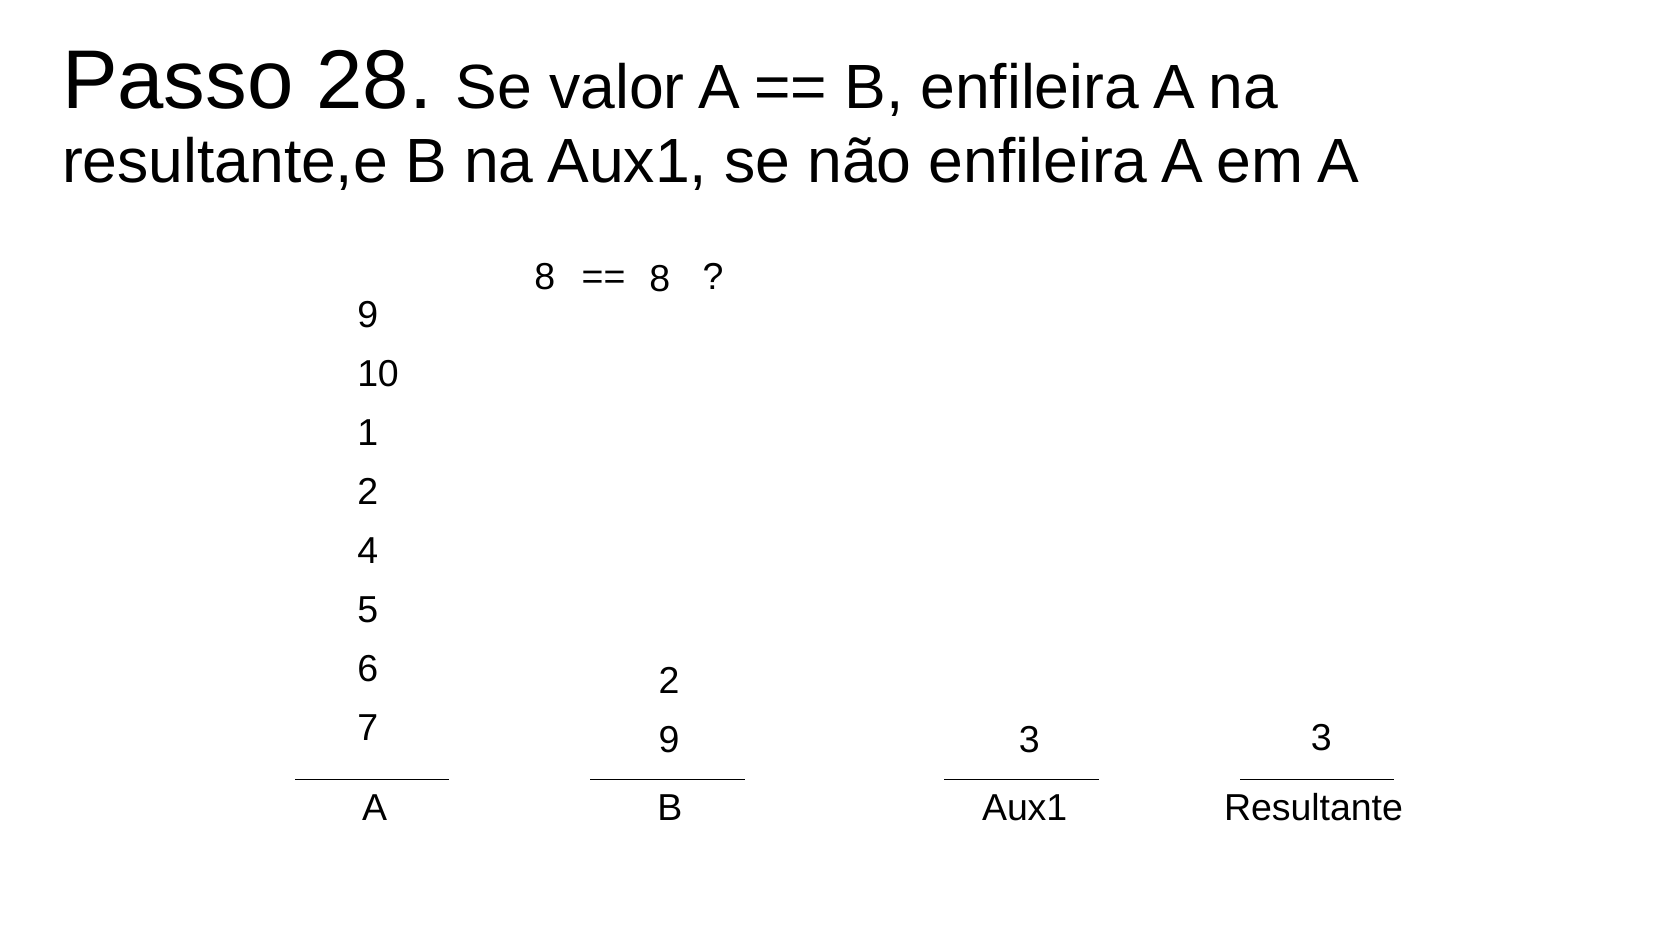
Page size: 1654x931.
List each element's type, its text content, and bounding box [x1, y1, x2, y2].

text_box 9 [342, 285, 393, 343]
text_box ? [687, 248, 739, 305]
text_box 3 [1003, 710, 1055, 768]
text_box 1 [342, 403, 426, 461]
text_box 3 [1296, 708, 1347, 766]
text_box 7 [342, 699, 426, 756]
text_box 6 [342, 640, 426, 697]
text_box 9 [643, 710, 695, 768]
text_box 4 [342, 521, 426, 579]
text_box 8 [634, 250, 686, 308]
text_box == [566, 248, 641, 305]
text_box A [347, 779, 508, 837]
text_box 2 [342, 462, 426, 520]
text_box Aux1 [967, 780, 1083, 837]
text_box 8 [519, 248, 566, 305]
text_box B [642, 780, 698, 837]
text_box 5 [342, 580, 426, 638]
text_box Passo 28. Se valor A == B, enfileira A na resultante,e B na Aux1, se não enfileira A em A [47, 25, 1607, 274]
text_box 10 [342, 344, 426, 402]
text_box Resultante [1209, 779, 1418, 837]
text_box 2 [643, 651, 695, 709]
